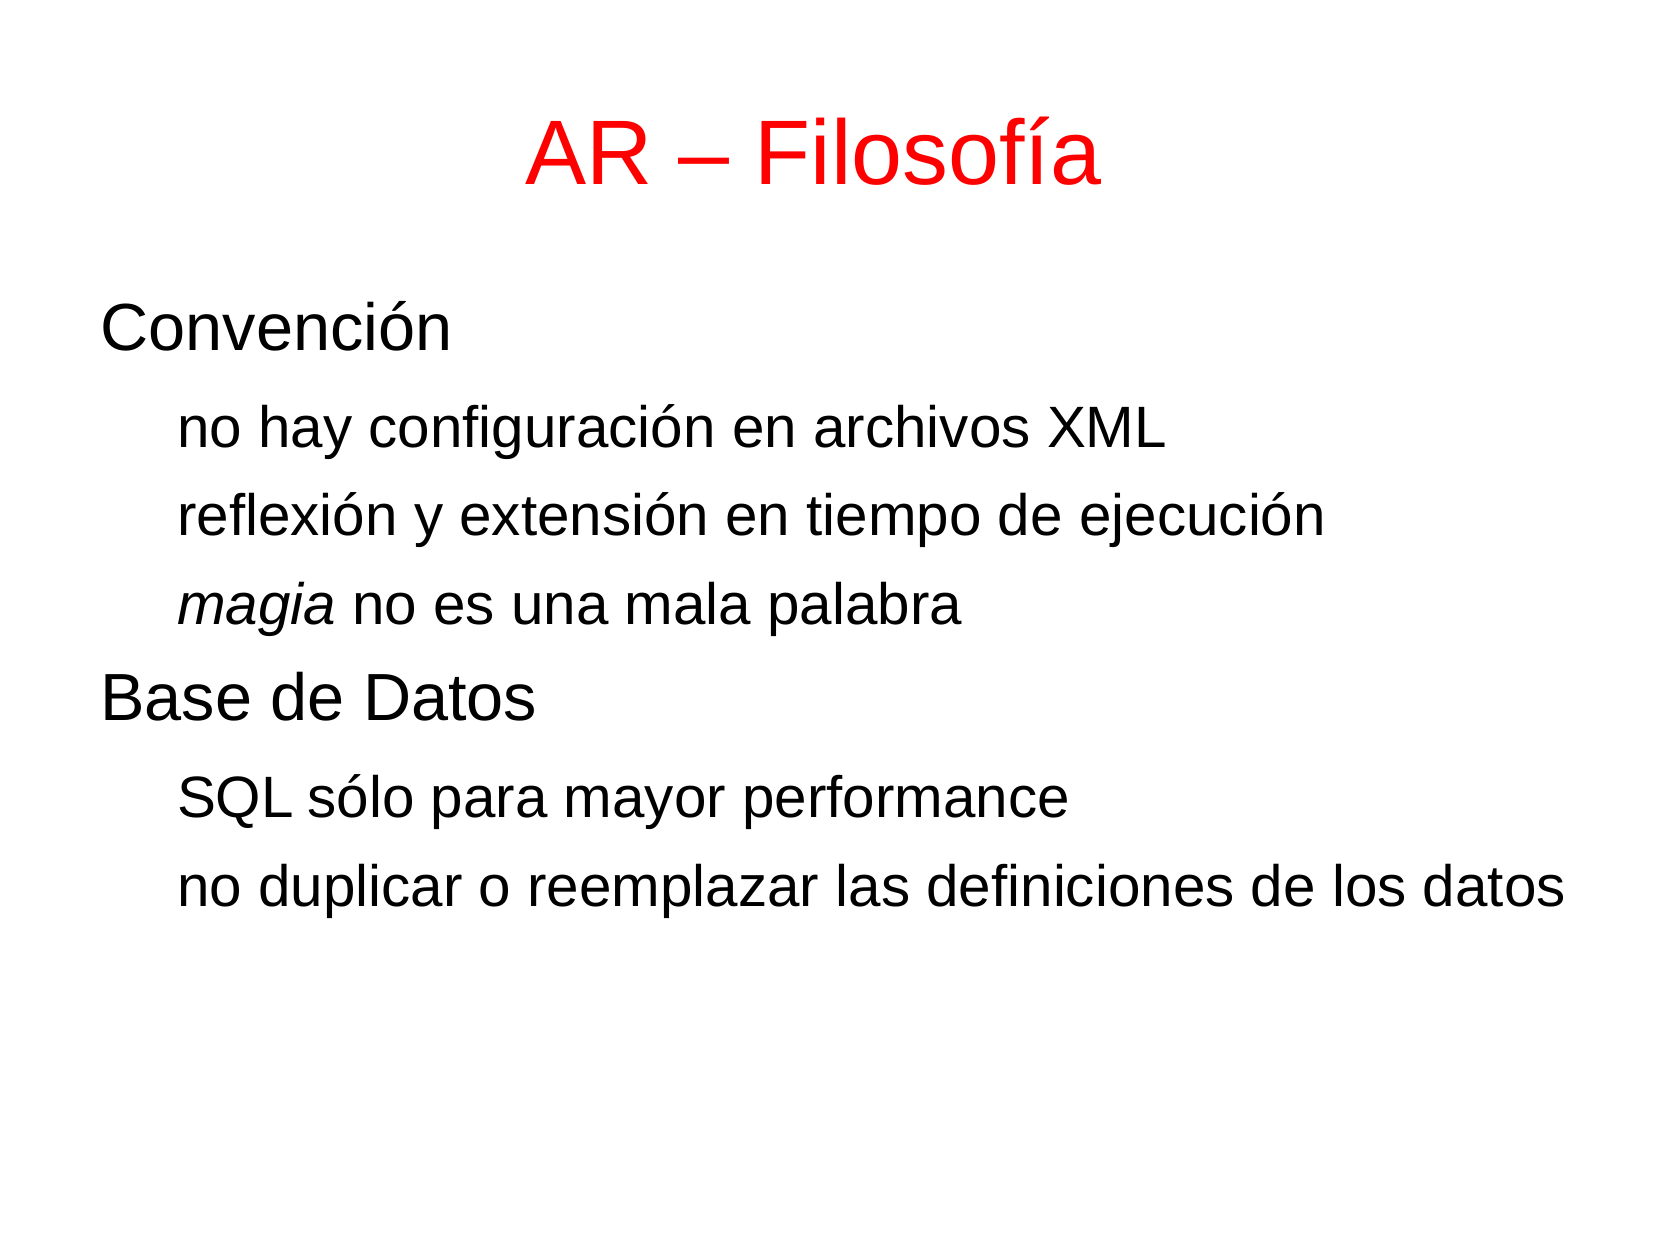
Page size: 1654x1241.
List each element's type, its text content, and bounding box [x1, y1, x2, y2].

list Convención no hay configuración en archivos XML reflexión y extensión en tiempo de ejecución magia no es una mala palabra Base de Datos SQL sólo para mayor performance no duplicar o reemplazar las definiciones de los datos [82, 290, 1571, 1109]
title AR – Filosofía [82, 49, 1571, 257]
